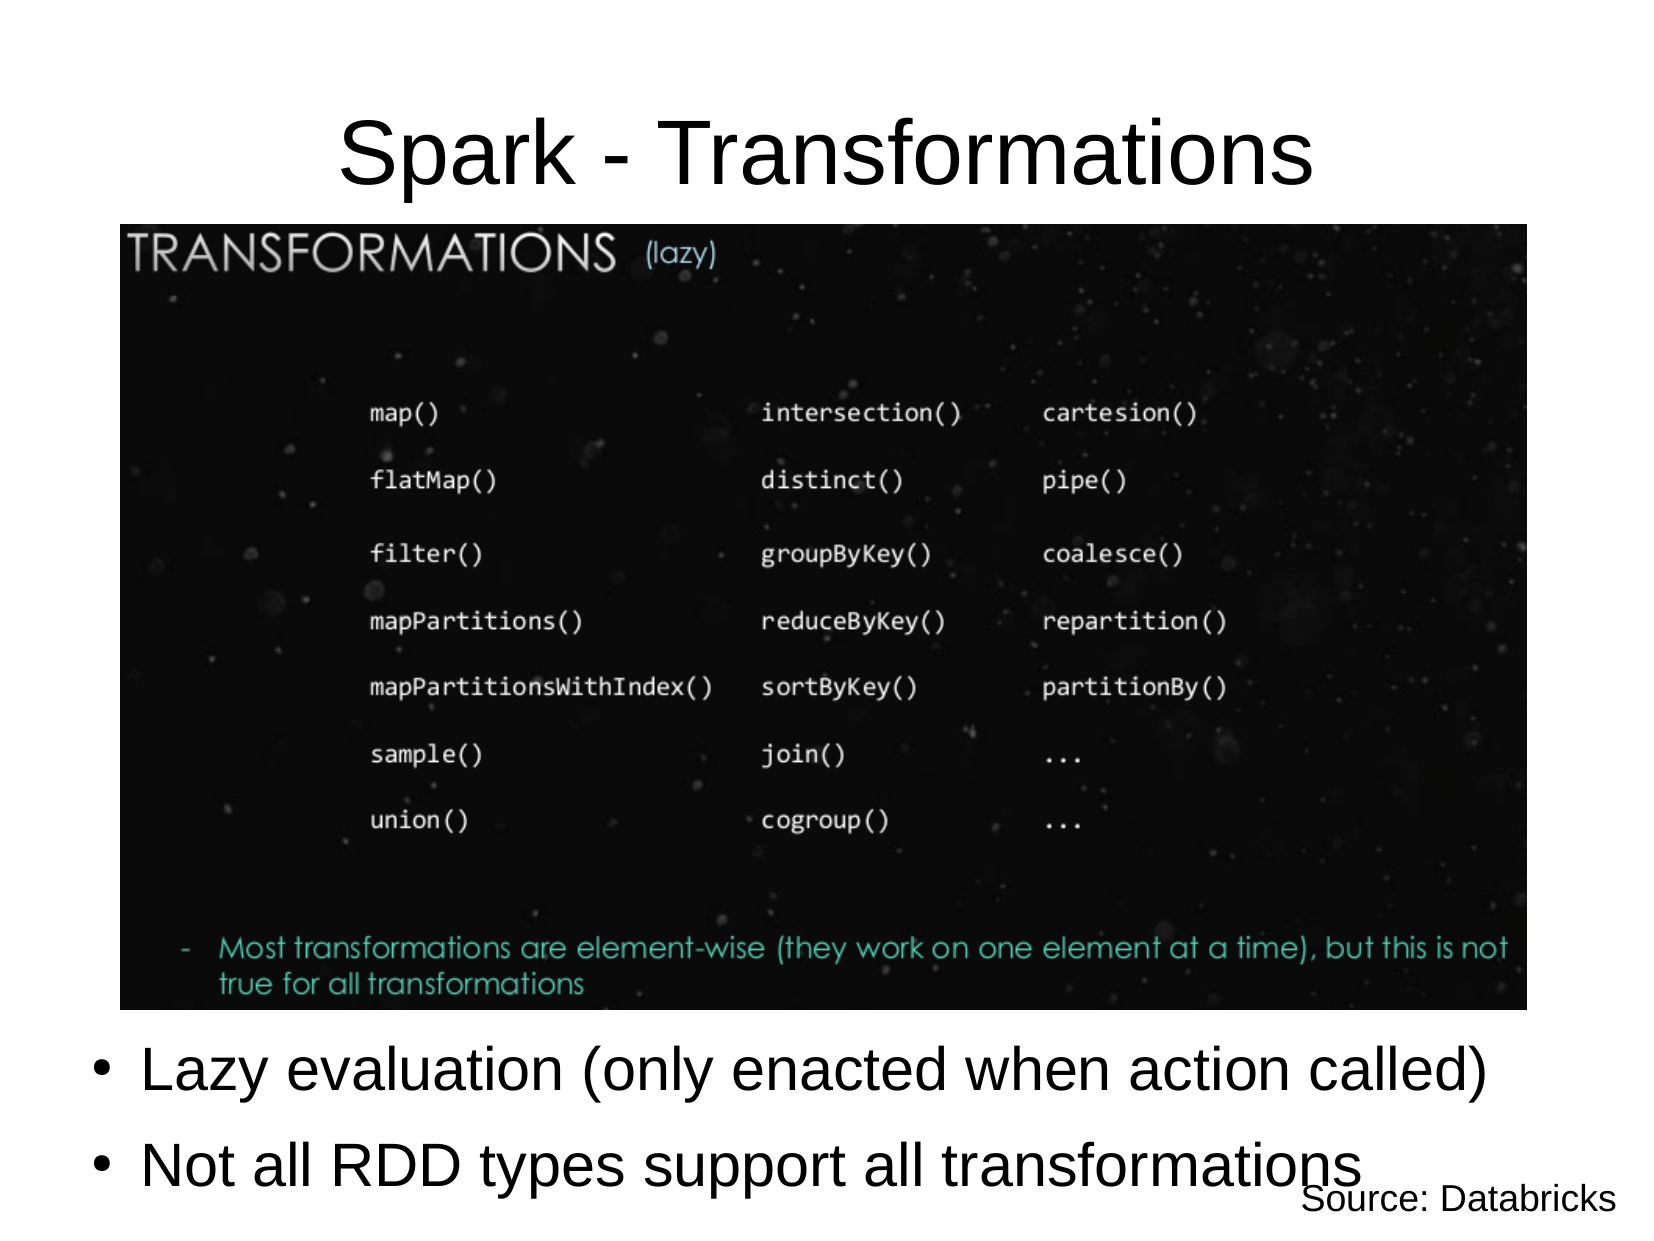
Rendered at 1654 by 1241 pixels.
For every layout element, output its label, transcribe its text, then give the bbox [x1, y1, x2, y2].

picture [120, 224, 1527, 1010]
title Spark - Transformations [82, 49, 1571, 257]
text_box Source: Databricks [1215, 1170, 1653, 1231]
list Lazy evaluation (only enacted when action called) Not all RDD types support all transformations [75, 1035, 1621, 1201]
